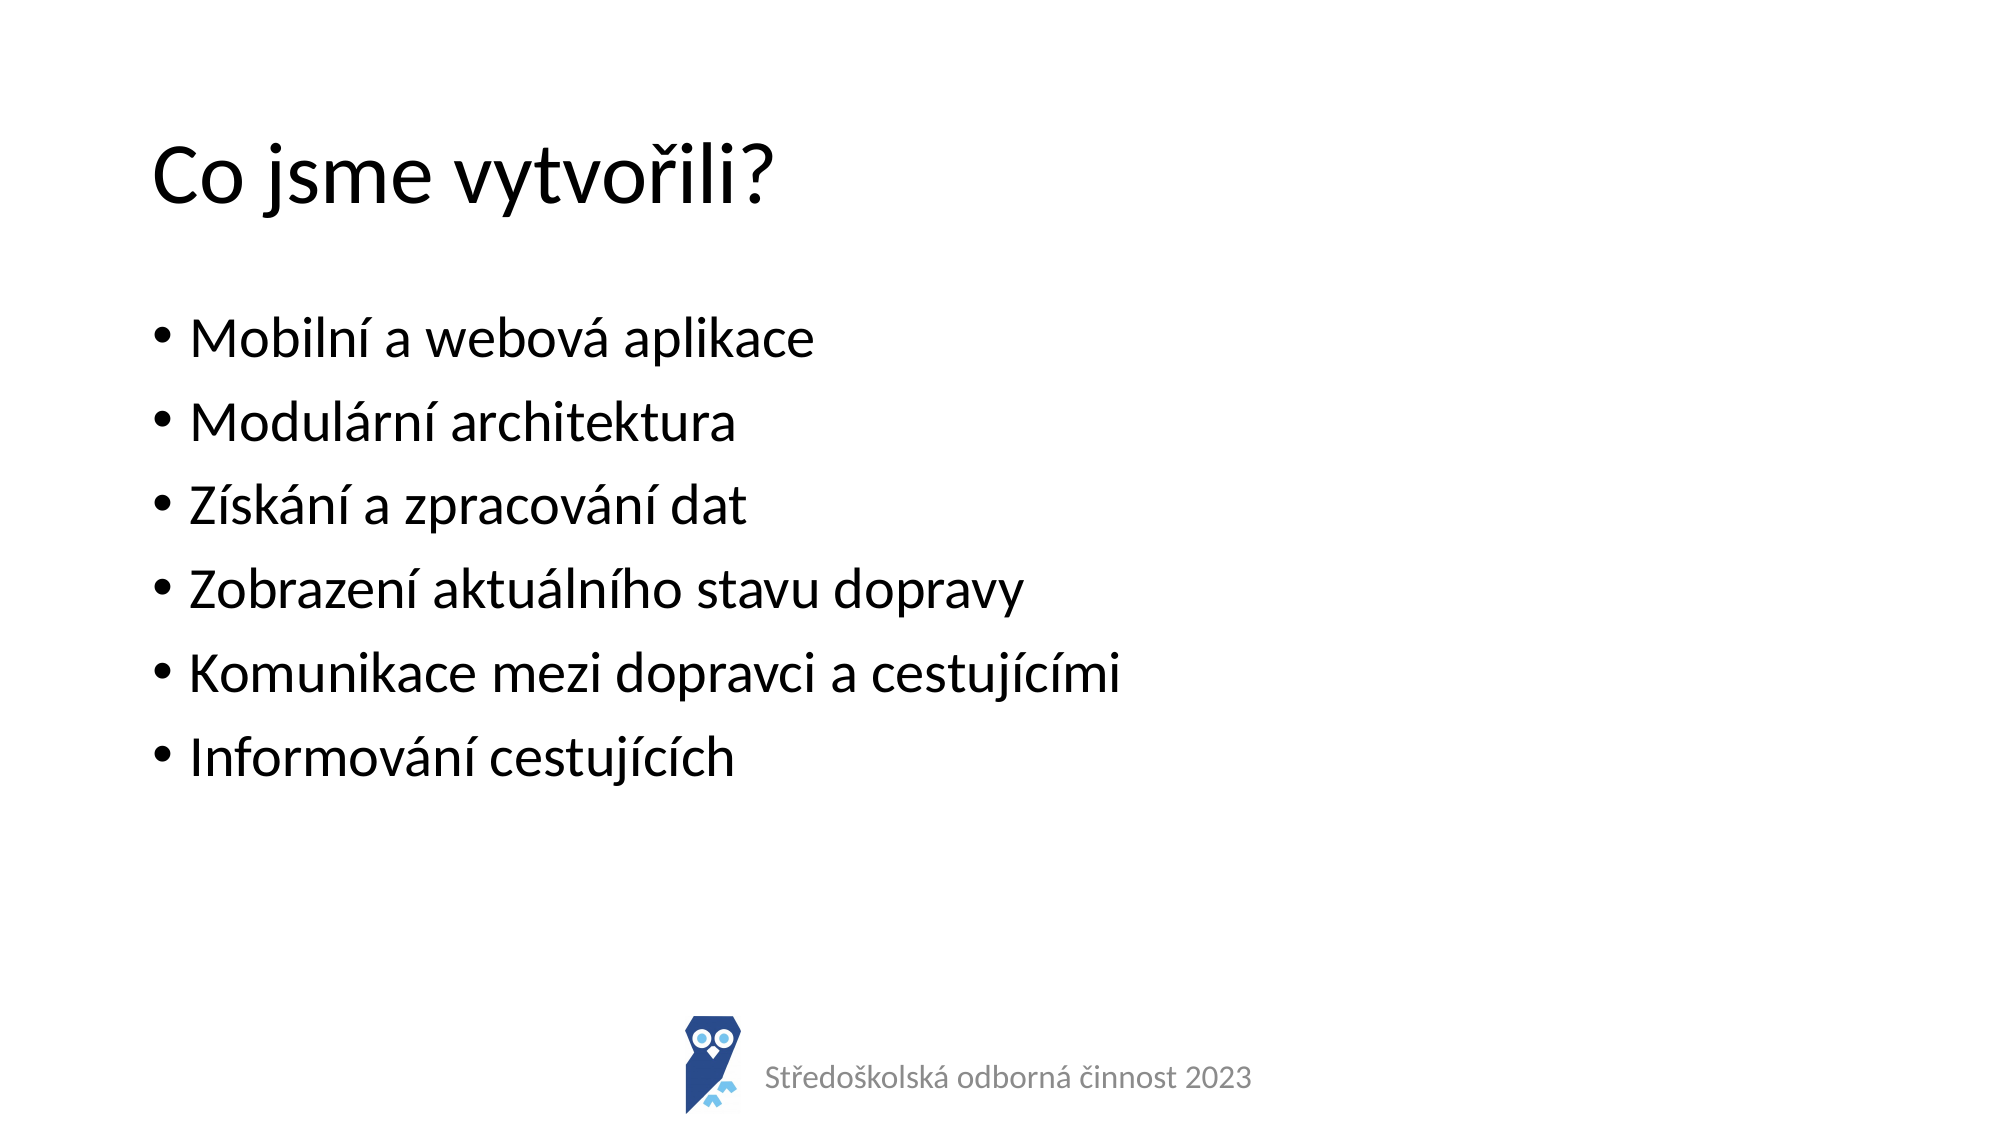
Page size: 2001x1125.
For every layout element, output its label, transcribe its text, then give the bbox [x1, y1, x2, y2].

list Mobilní a webová aplikace Modulární architektura Získání a zpracování dat Zobrazení aktuálního stavu dopravy Komunikace mezi dopravci a cestujícími Informování cestujících [137, 299, 1863, 1014]
title Co jsme vytvořili? [137, 60, 1863, 278]
picture [685, 1016, 741, 1114]
